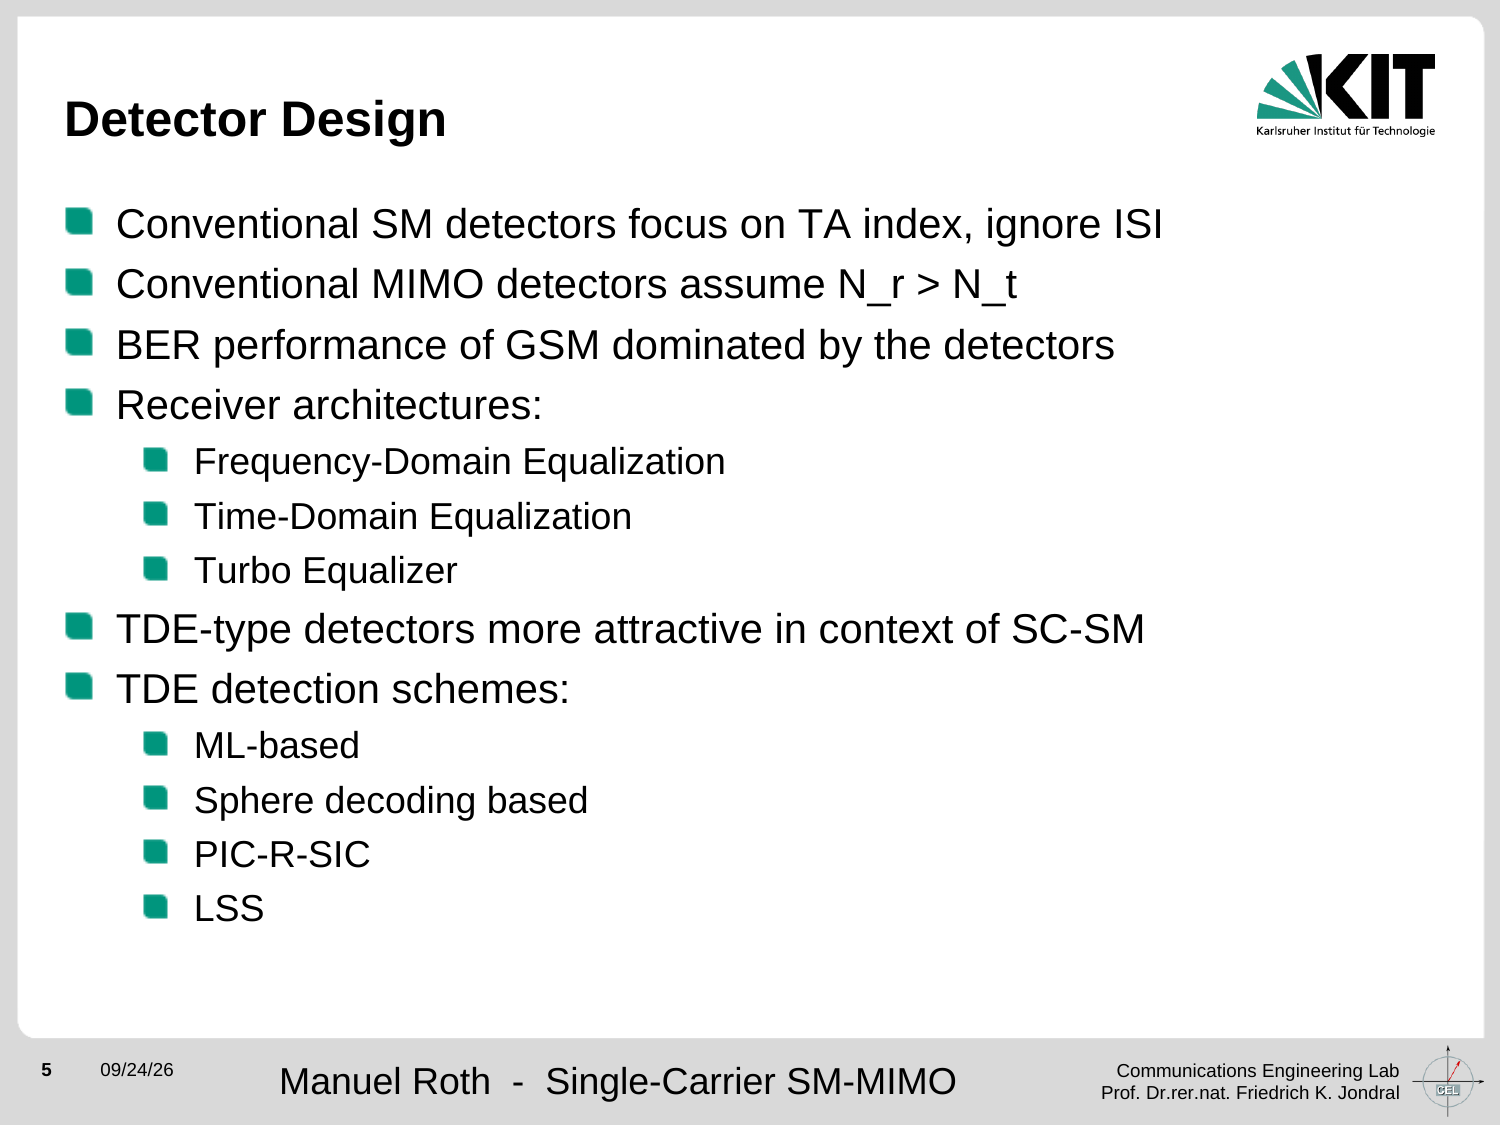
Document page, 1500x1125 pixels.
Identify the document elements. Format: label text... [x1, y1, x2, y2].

picture [0, 0, 1500, 1125]
list Conventional SM detectors focus on TA index, ignore ISI Conventional MIMO detectors assume N_r > N_t BER performance of GSM dominated by the detectors Receiver architectures: Frequency-Domain Equalization Time-Domain Equalization Turbo Equalizer TDE-type detectors more attractive in context of SC-SM TDE detection schemes: ML-based Sphere decoding based PIC-R-SIC LSS [64, 196, 1436, 1000]
title Detector Design [64, 54, 1198, 147]
